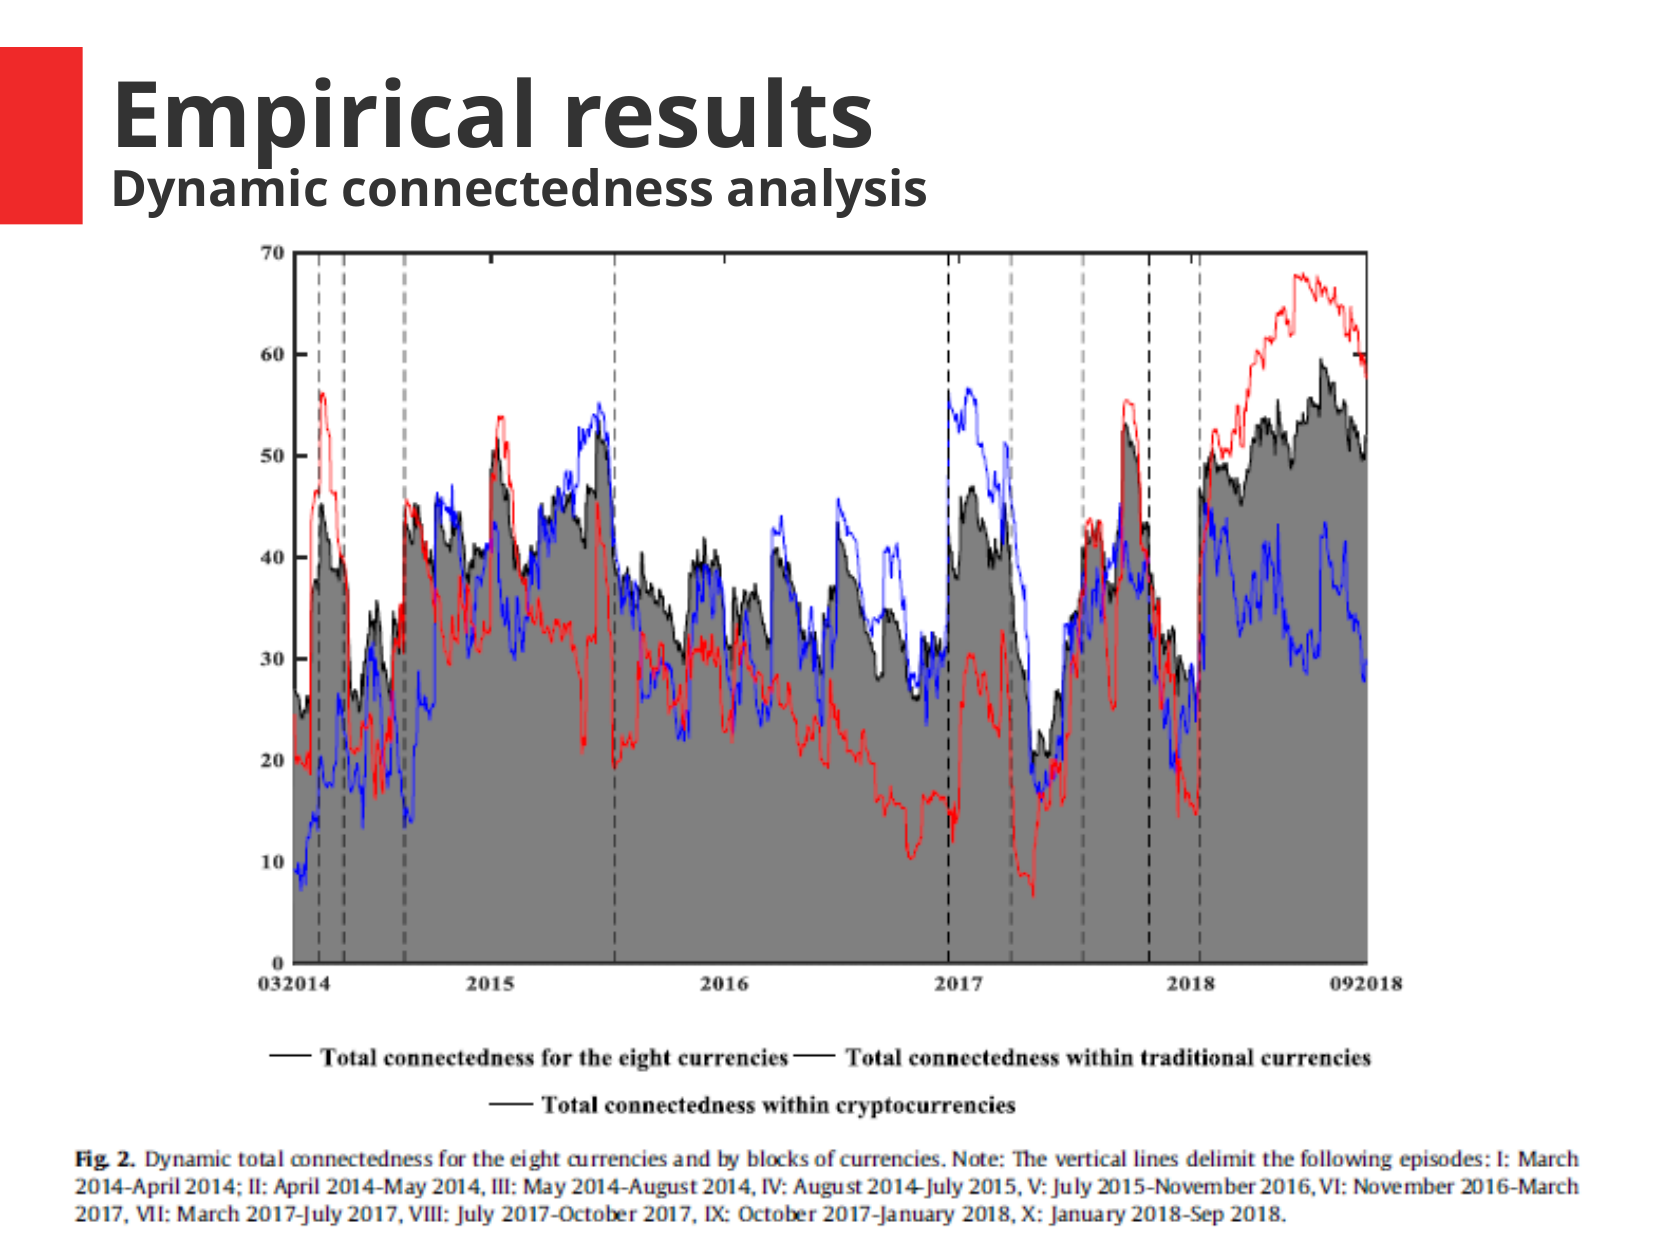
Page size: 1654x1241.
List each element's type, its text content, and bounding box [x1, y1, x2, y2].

text_box Dynamic connectedness analysis [95, 148, 1642, 225]
text_box Empirical results [95, 48, 1642, 148]
picture [65, 226, 1588, 1241]
